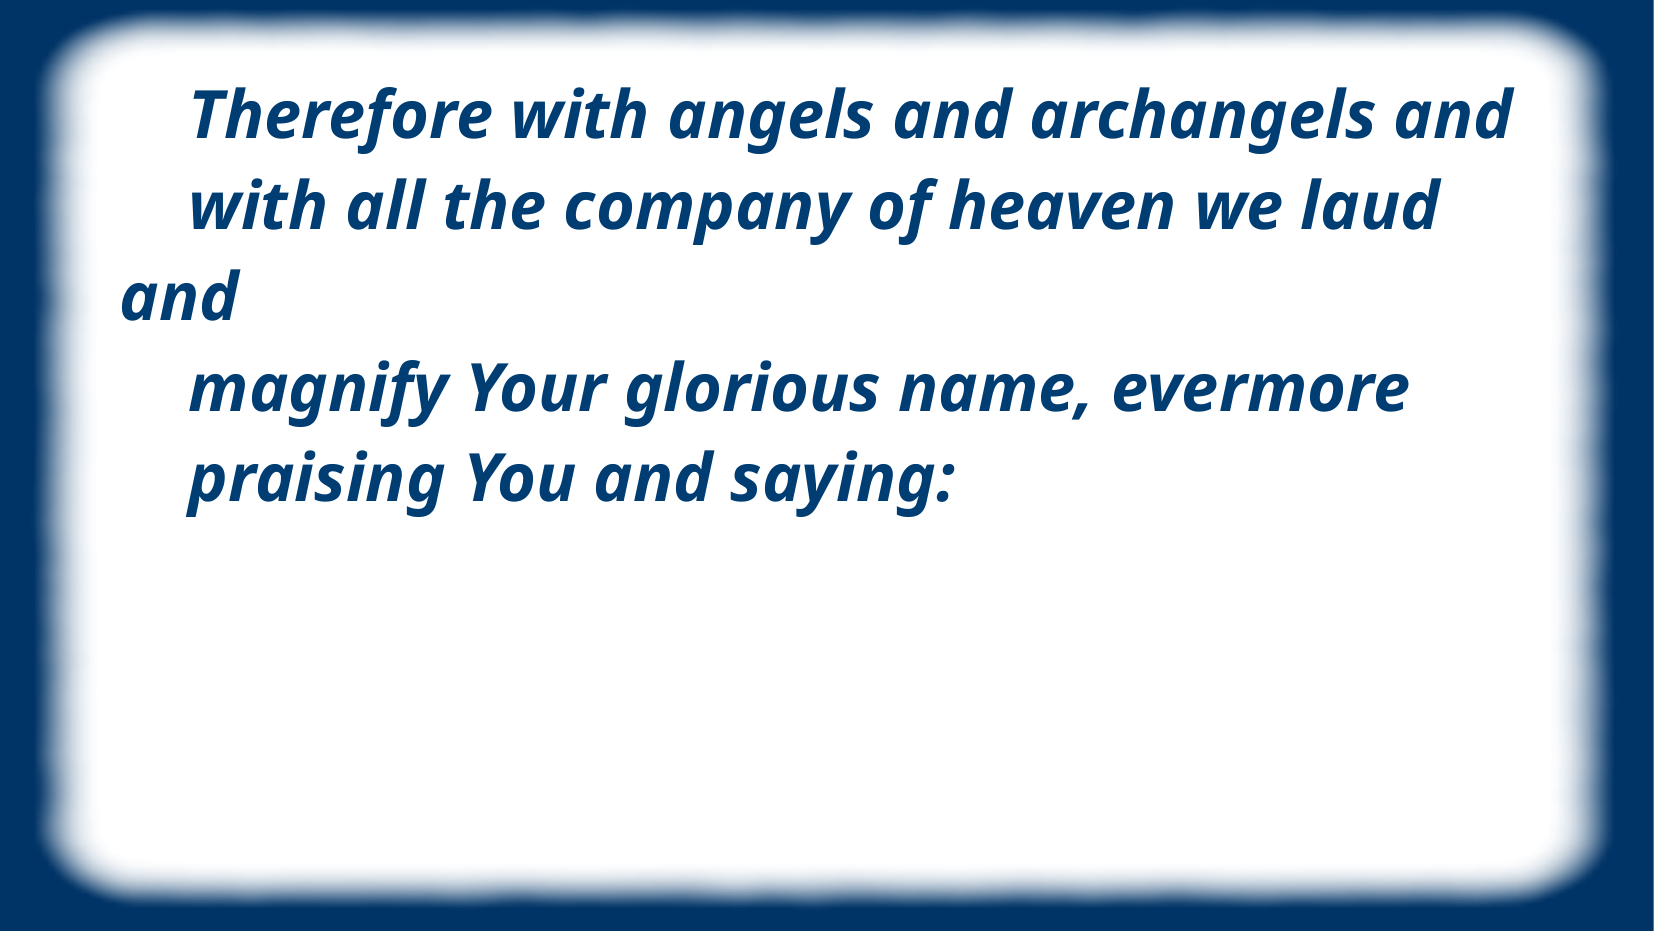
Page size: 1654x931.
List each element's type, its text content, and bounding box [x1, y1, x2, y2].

text_box Therefore with angels and archangels and with all the company of heaven we laud and magnify Your glorious name, evermore praising You and saying: [105, 60, 1576, 430]
picture [0, 0, 1654, 931]
